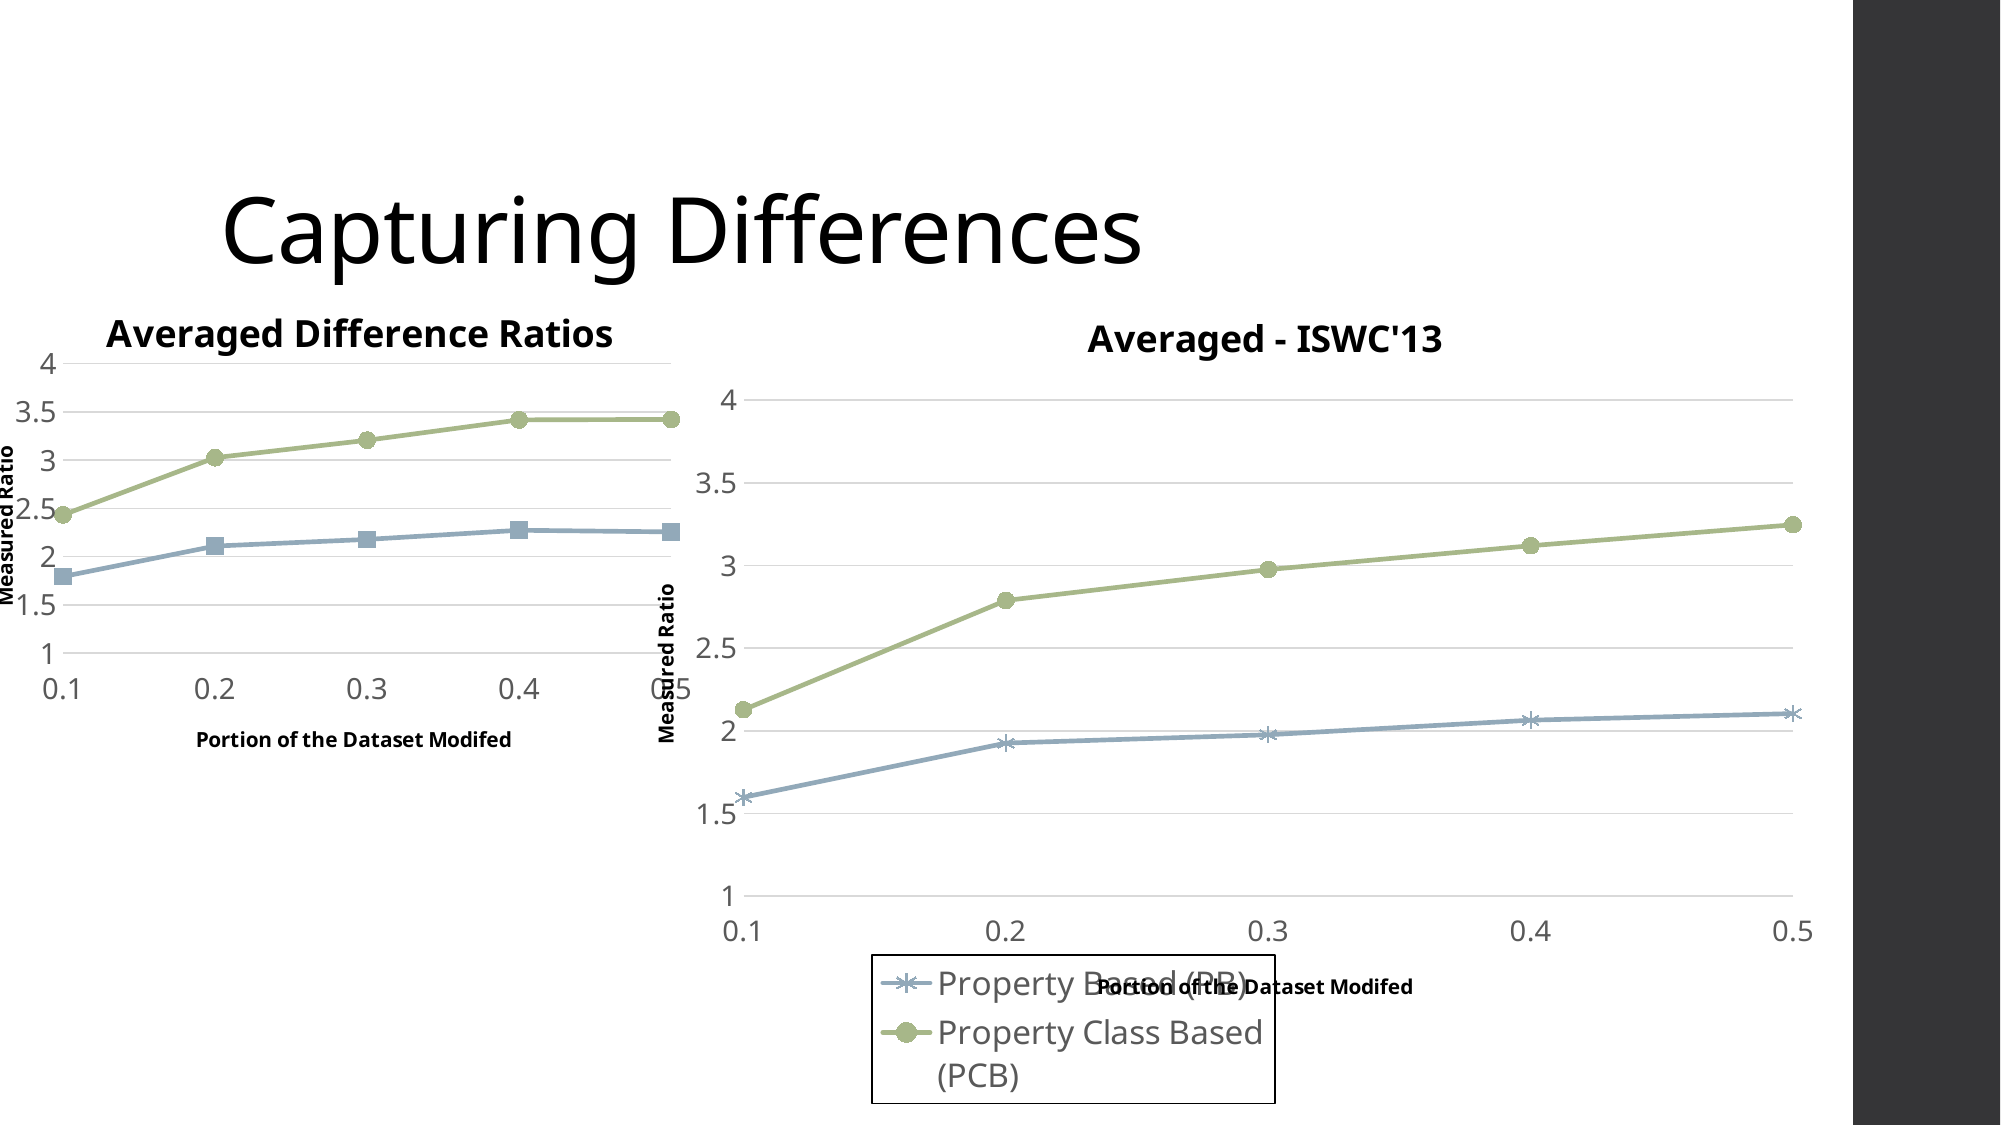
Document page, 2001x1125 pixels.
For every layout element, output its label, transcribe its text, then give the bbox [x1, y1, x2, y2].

title Capturing Differences [205, 72, 1796, 277]
chart [0, 277, 1886, 1105]
